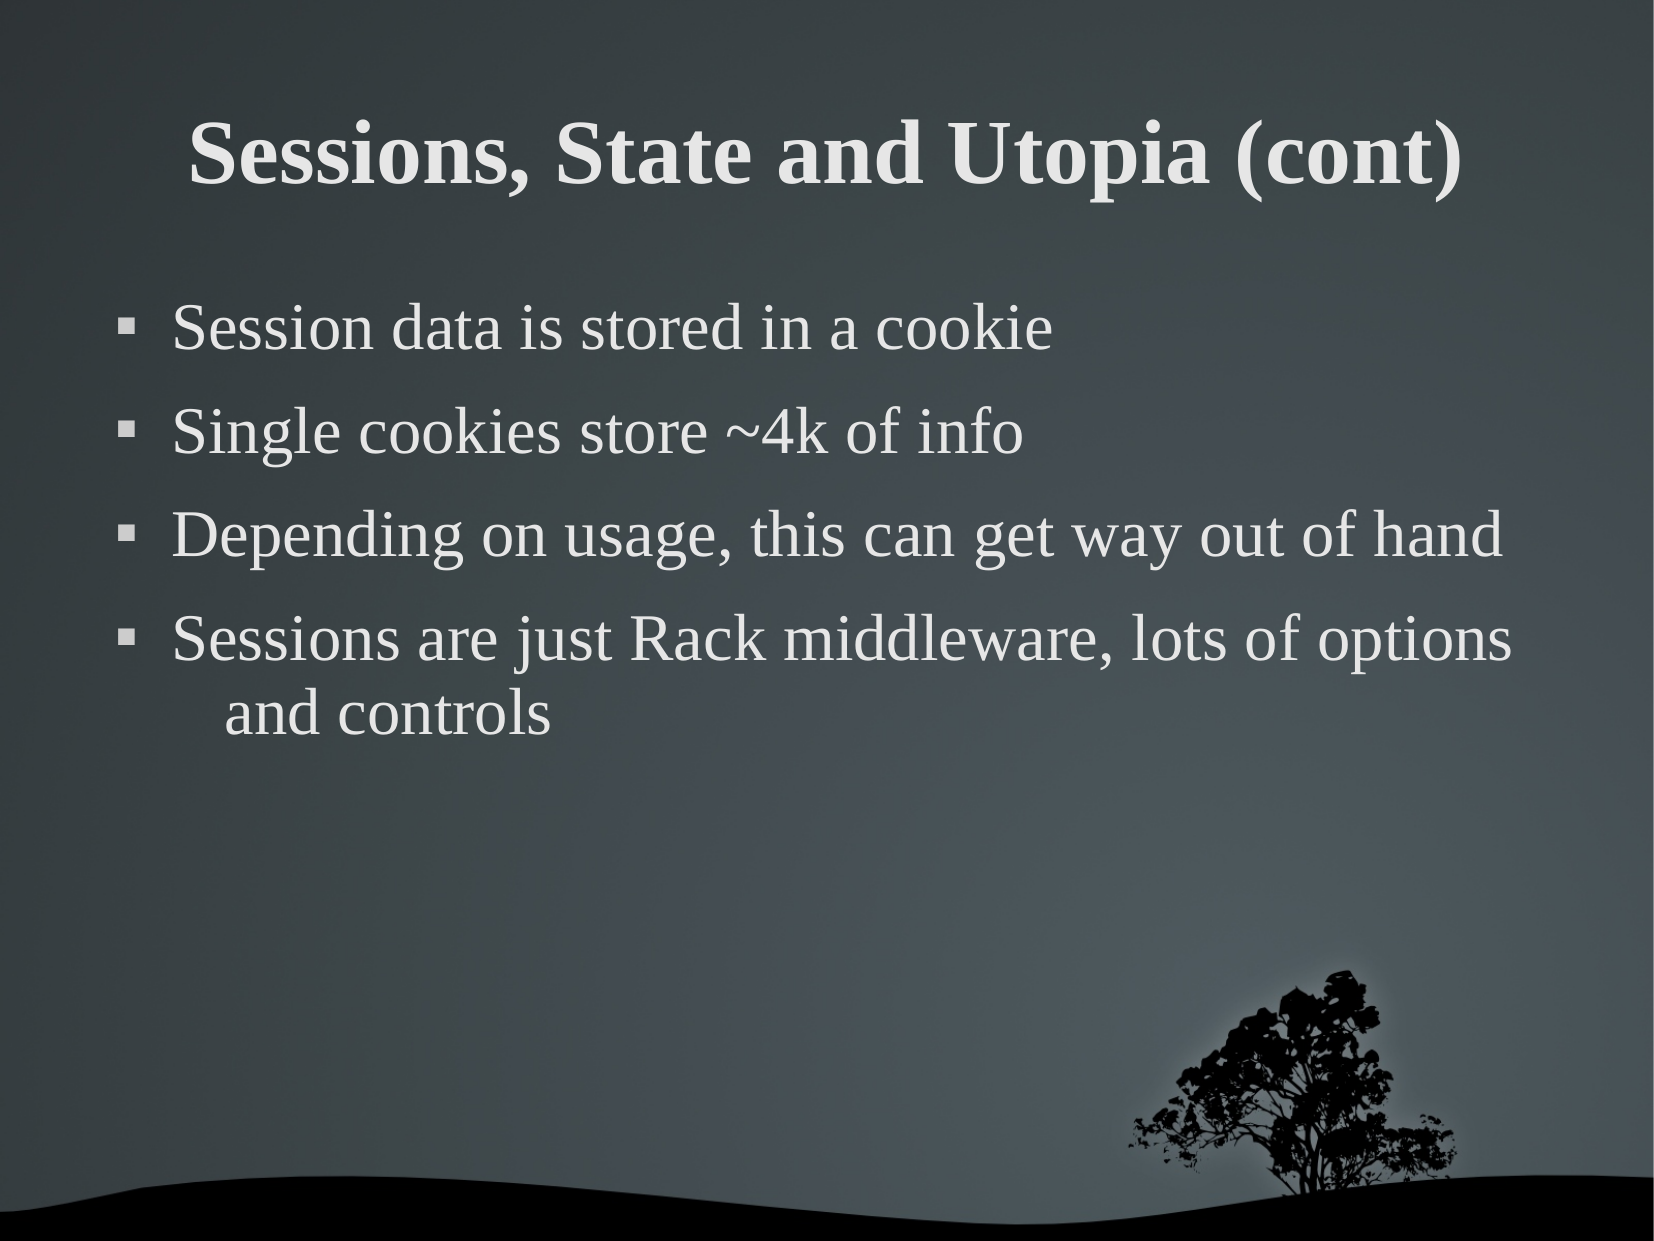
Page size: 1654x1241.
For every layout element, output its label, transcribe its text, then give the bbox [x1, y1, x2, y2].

picture [0, 0, 1654, 1241]
list Session data is stored in a cookie Single cookies store ~4k of info Depending on usage, this can get way out of hand Sessions are just Rack middleware, lots of options and controls [82, 290, 1571, 1109]
title Sessions, State and Utopia (cont) [82, 49, 1571, 257]
